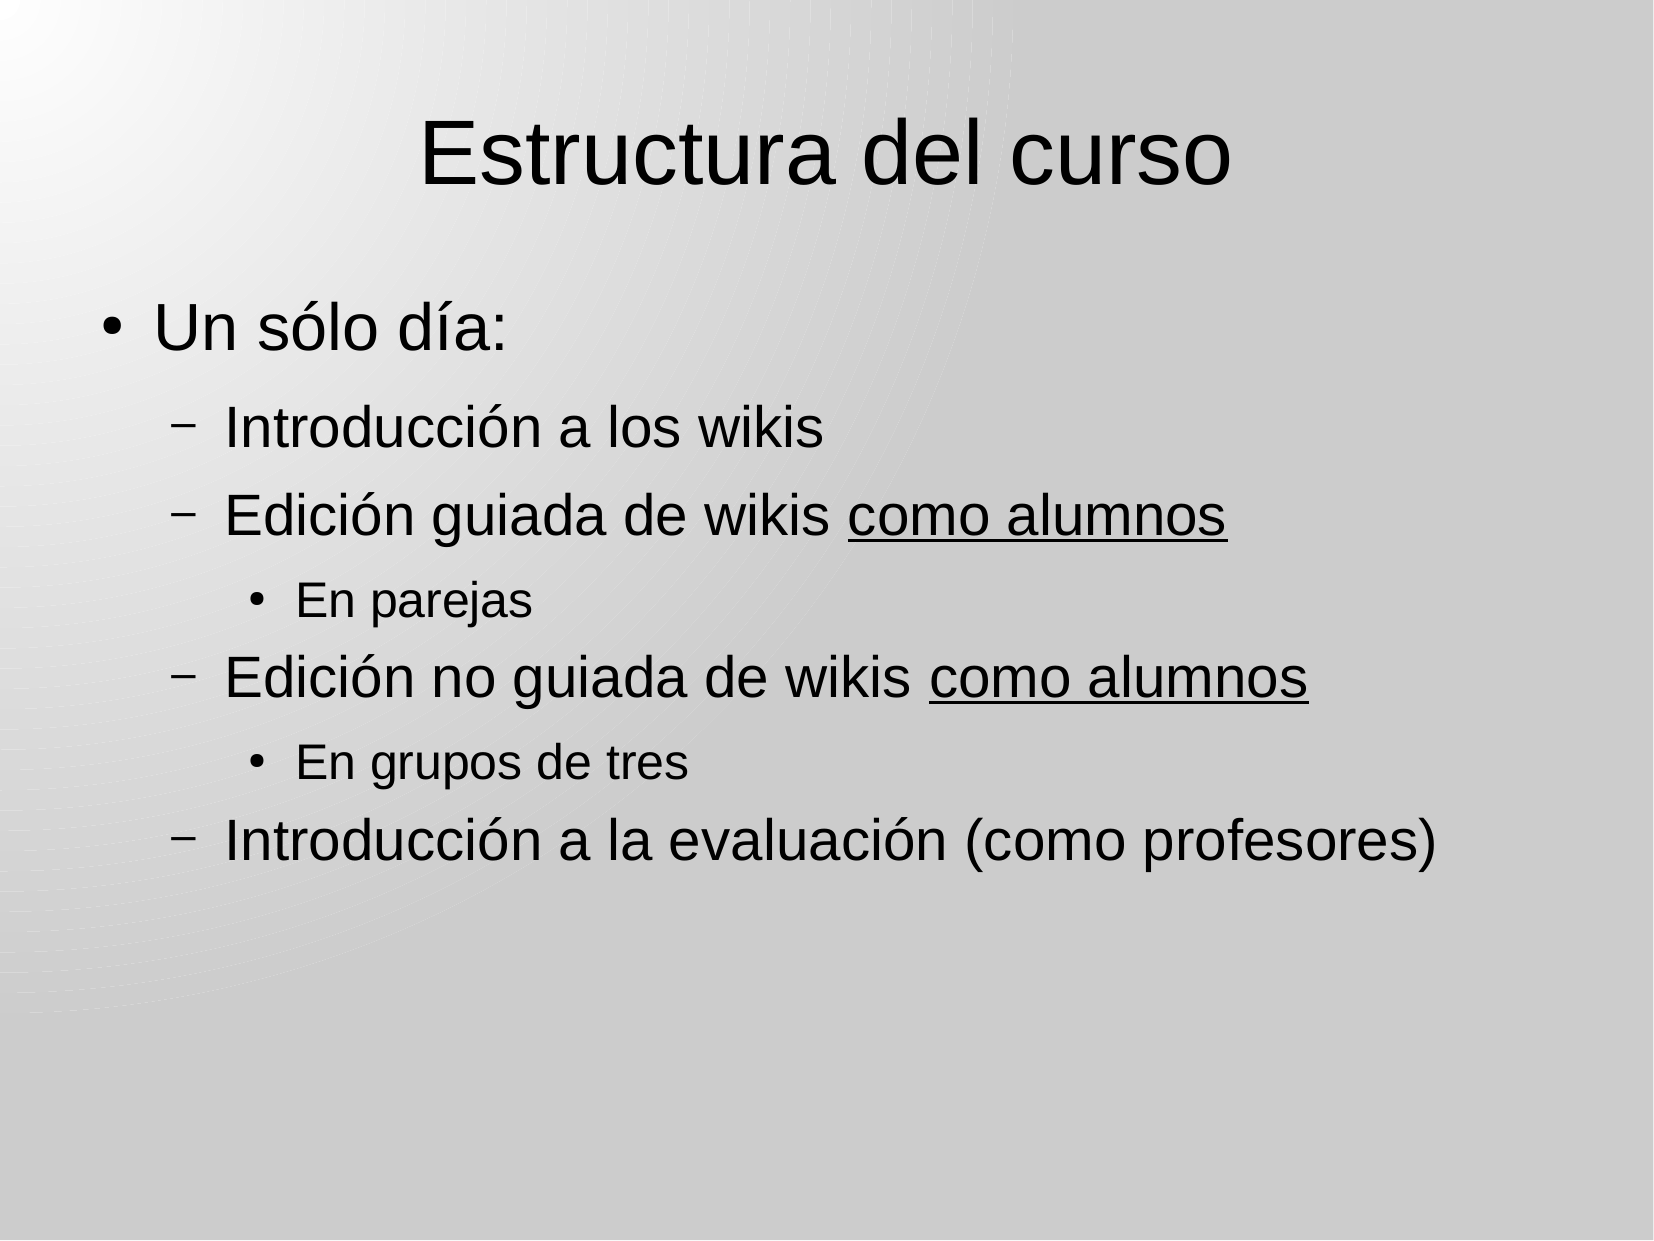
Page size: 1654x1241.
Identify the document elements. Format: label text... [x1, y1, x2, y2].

title Estructura del curso [82, 49, 1571, 257]
list Un sólo día: Introducción a los wikis Edición guiada de wikis como alumnos En parejas Edición no guiada de wikis como alumnos En grupos de tres Introducción a la evaluación (como profesores) [82, 290, 1538, 1109]
